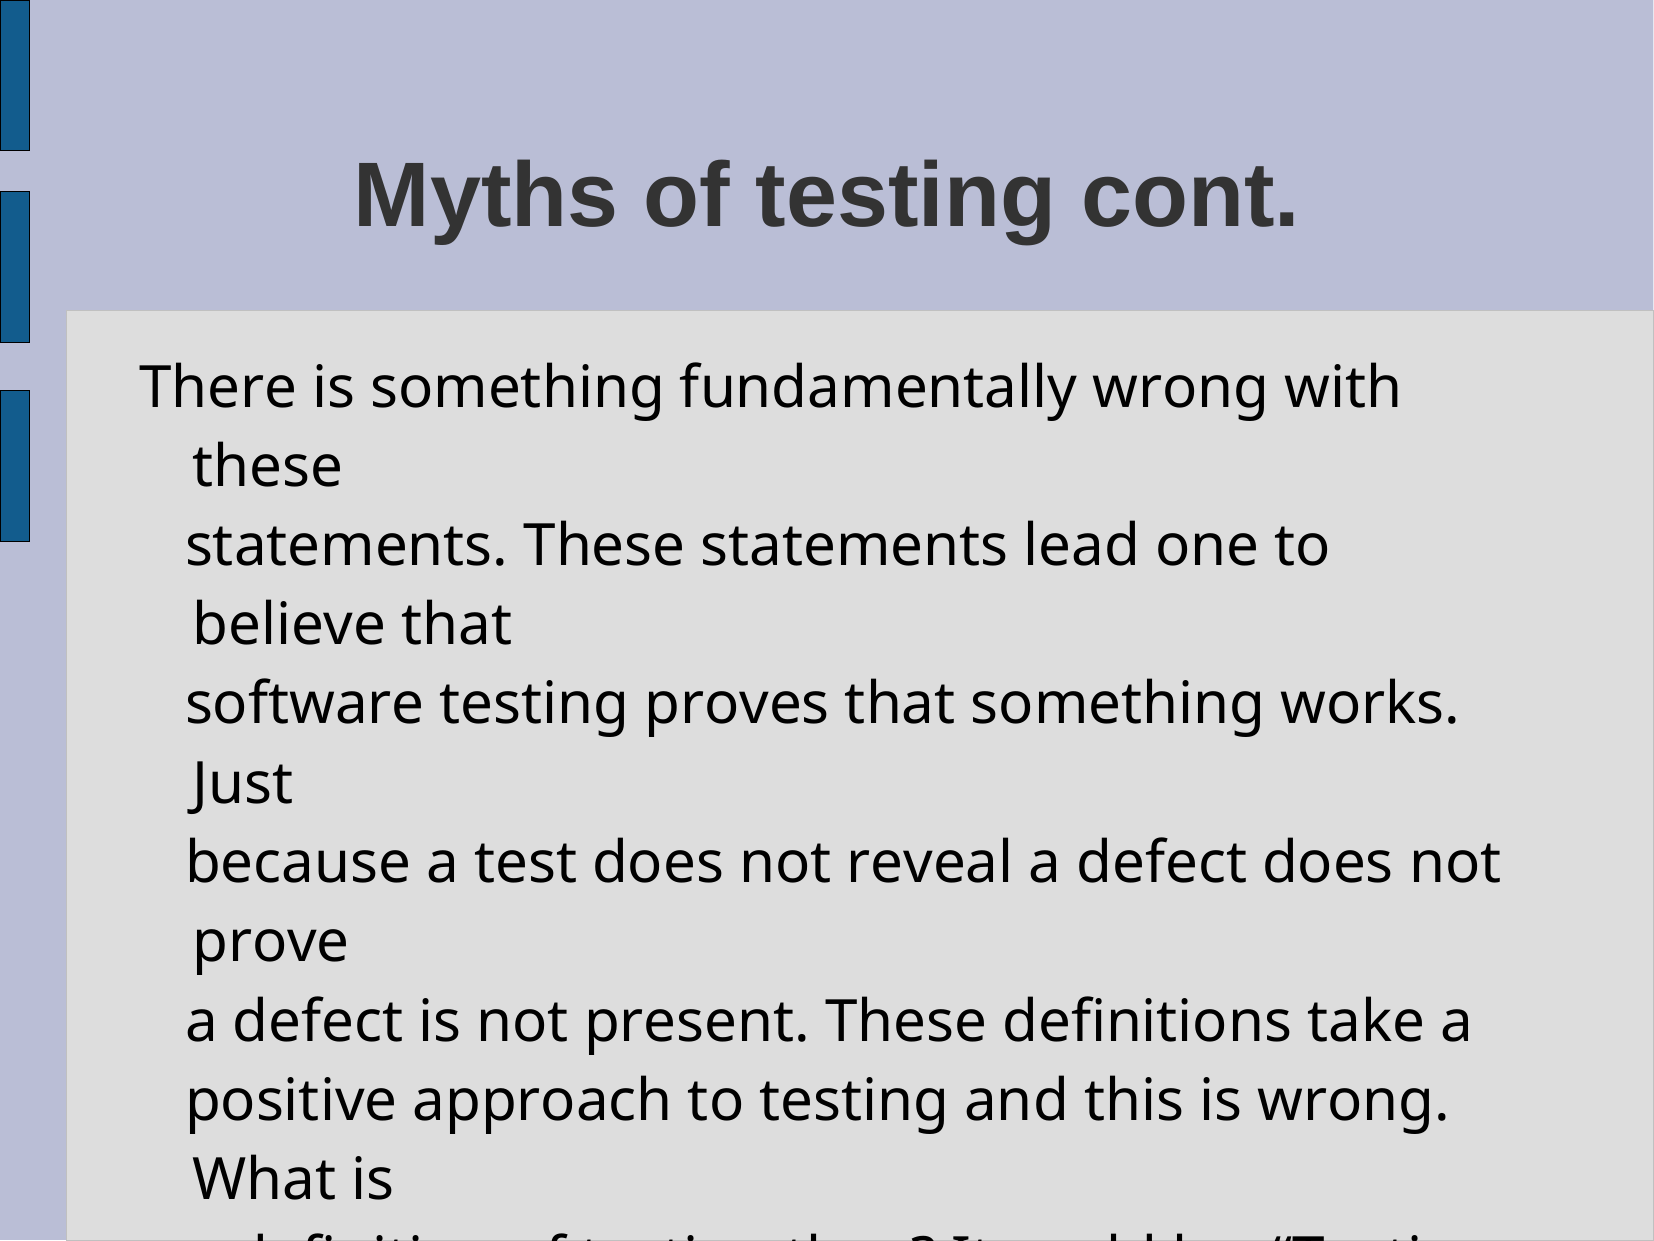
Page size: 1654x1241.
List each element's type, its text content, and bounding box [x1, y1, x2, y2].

list There is something fundamentally wrong with these statements. These statements lead one to believe that software testing proves that something works. Just because a test does not reveal a defect does not prove a defect is not present. These definitions take a positive approach to testing and this is wrong. What is a definition of testing then? It could be, “Testing is the process of executing a program/system with the intent of finding errors” [121, 344, 1534, 1127]
title Myths of testing cont. [121, 91, 1534, 299]
